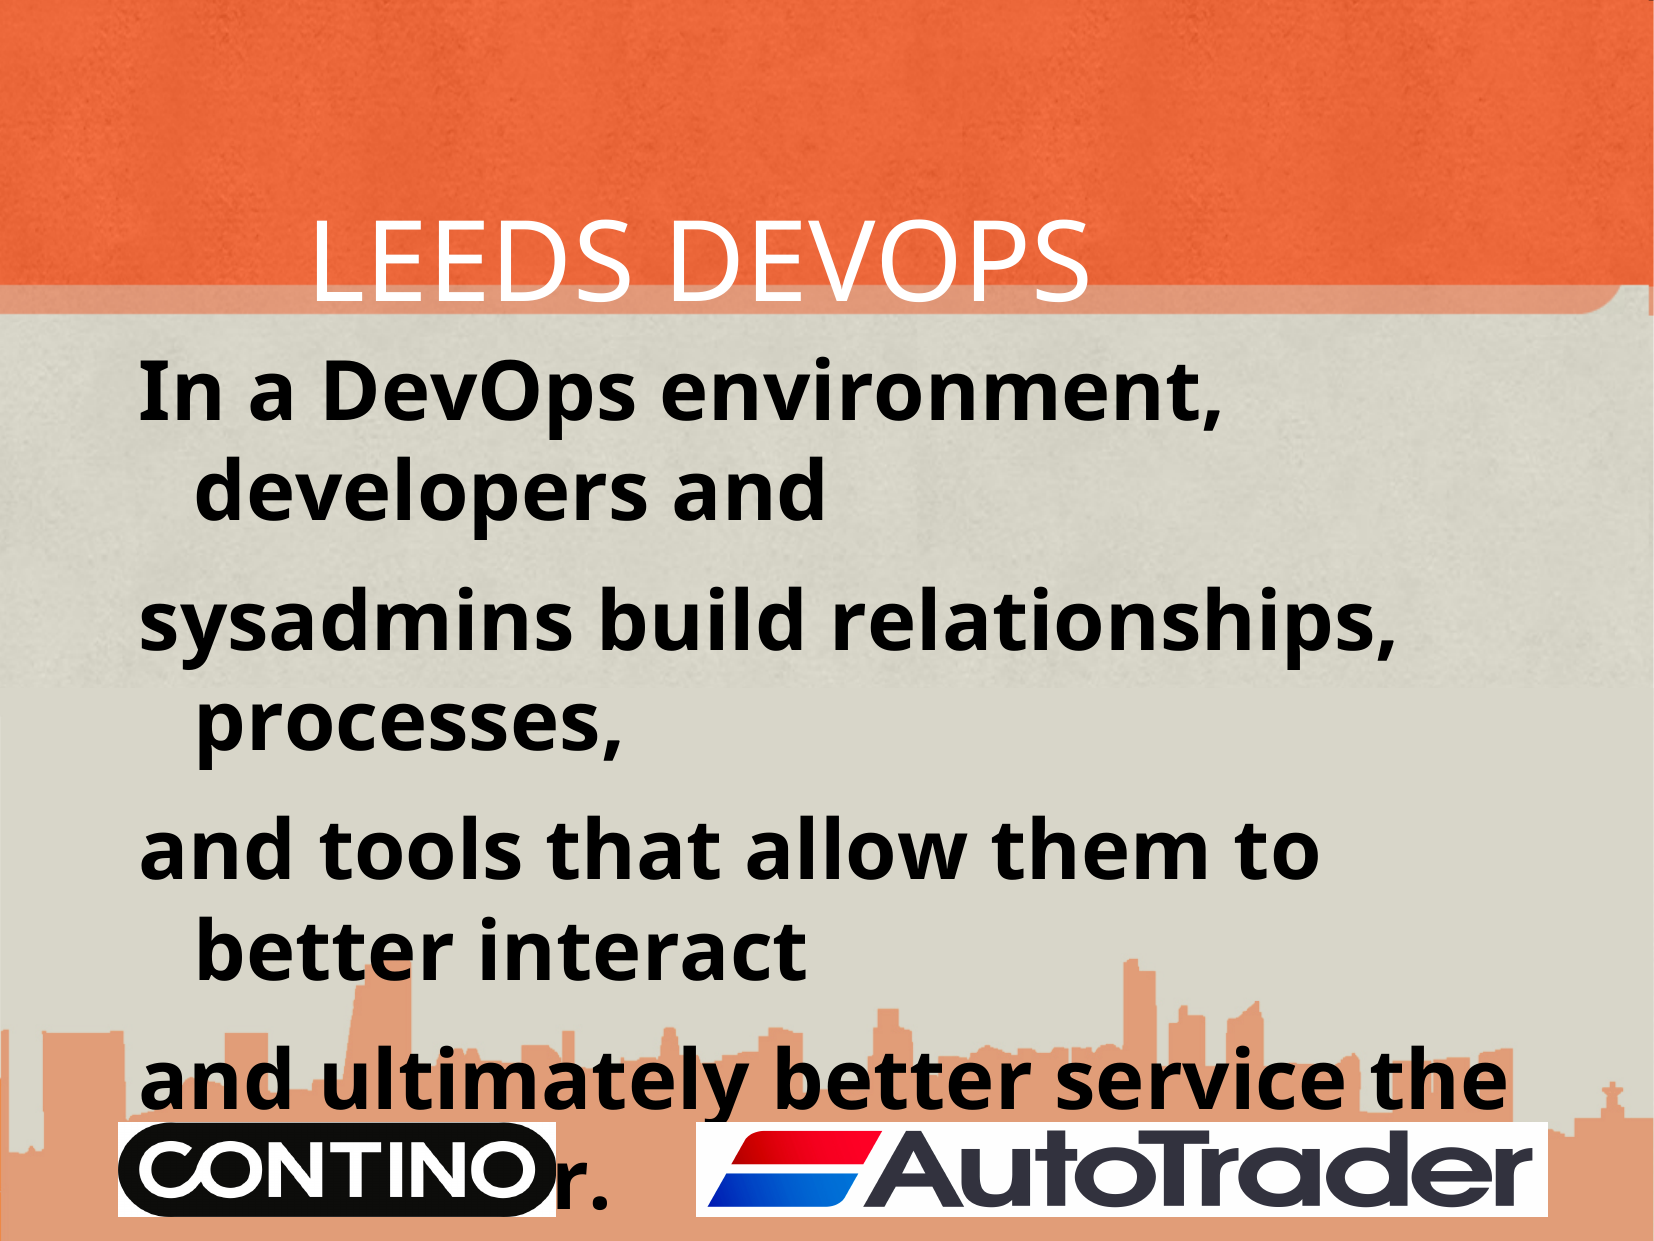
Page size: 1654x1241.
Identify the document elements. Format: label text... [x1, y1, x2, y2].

text_box LEEDS DEVOPS [306, 189, 1654, 318]
picture [0, 0, 1654, 1241]
text_box In a DevOps environment, developers and sysadmins build relationships, processes, and tools that allow them to better interact and ultimately better service the customer. This is what we talk about here. [137, 337, 1583, 1057]
